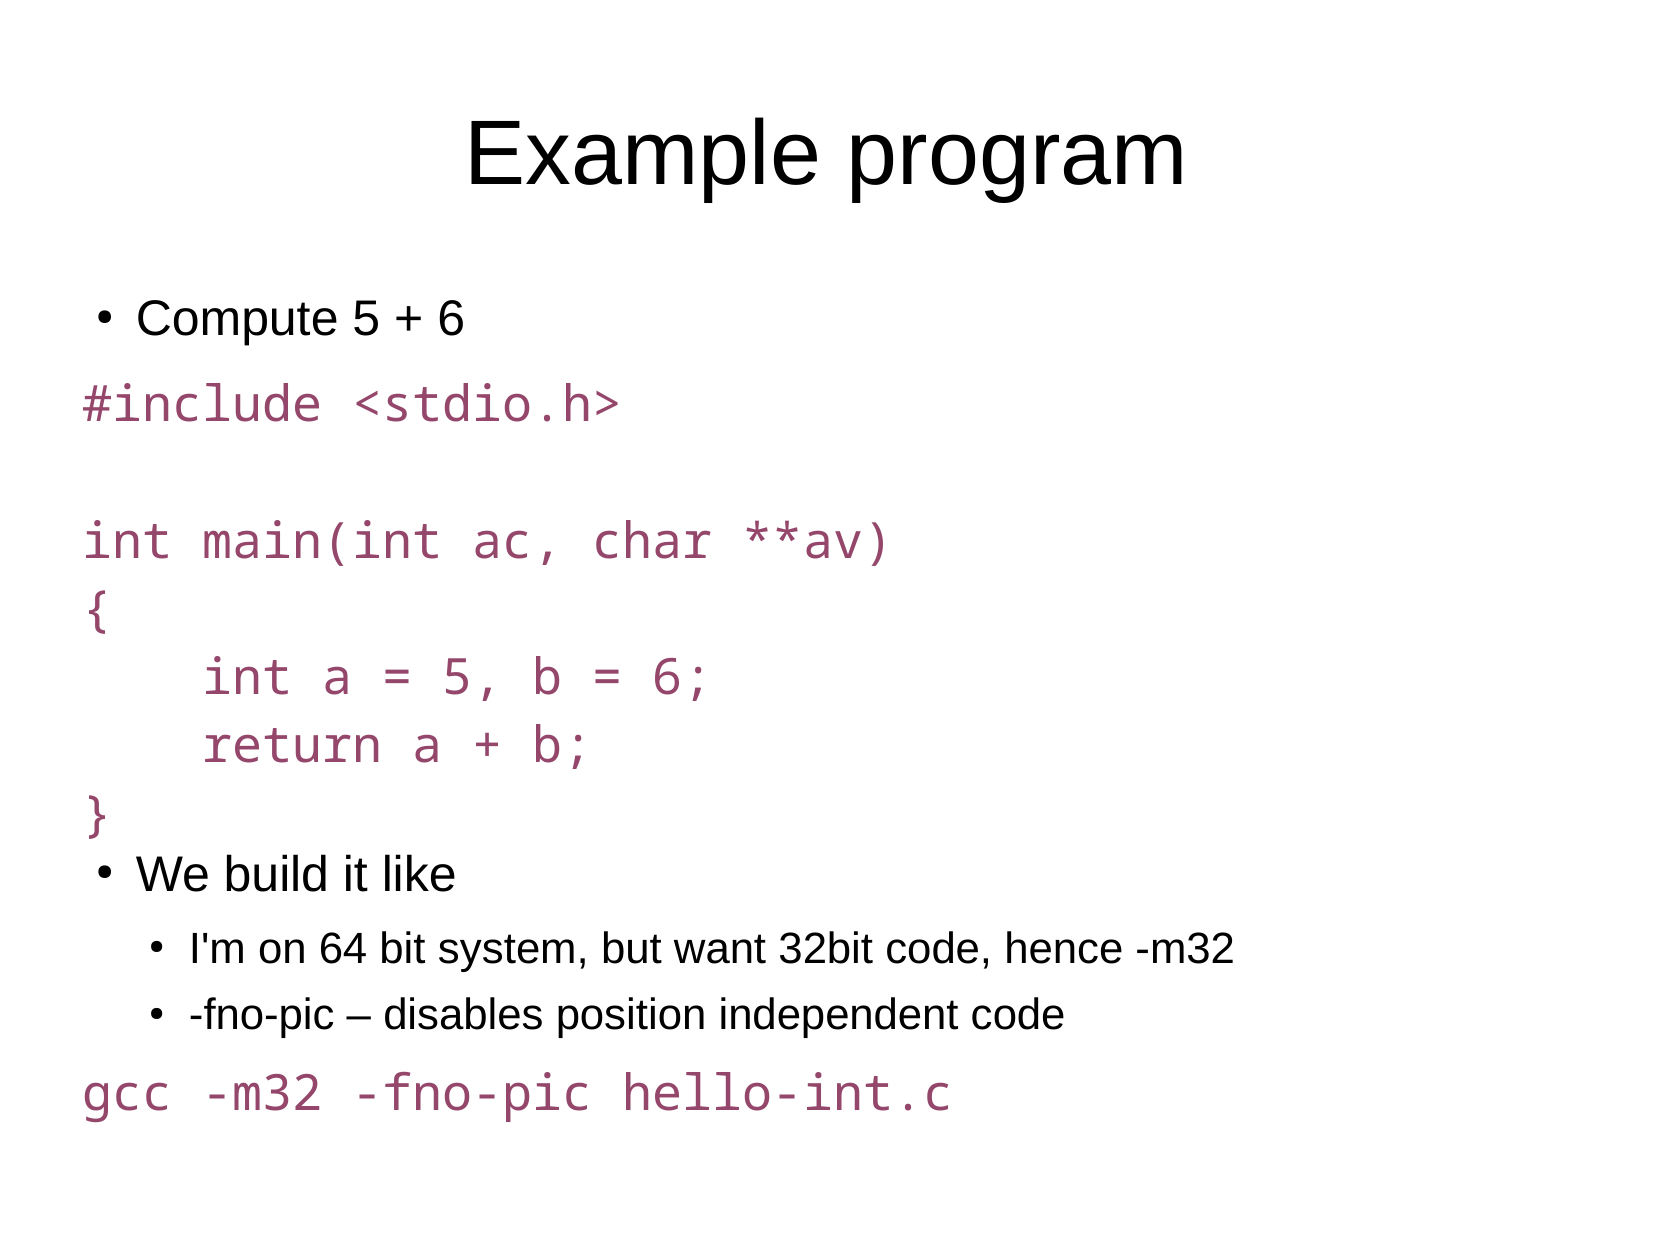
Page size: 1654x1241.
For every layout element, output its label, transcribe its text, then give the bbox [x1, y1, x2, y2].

title Example program [82, 49, 1571, 257]
list Compute 5 + 6 #include <stdio.h> int main(int ac, char **av) { int a = 5, b = 6; return a + b; } We build it like I'm on 64 bit system, but want 32bit code, hence -m32 -fno-pic – disables position independent code gcc -m32 -fno-pic hello-int.c [82, 290, 1571, 1126]
